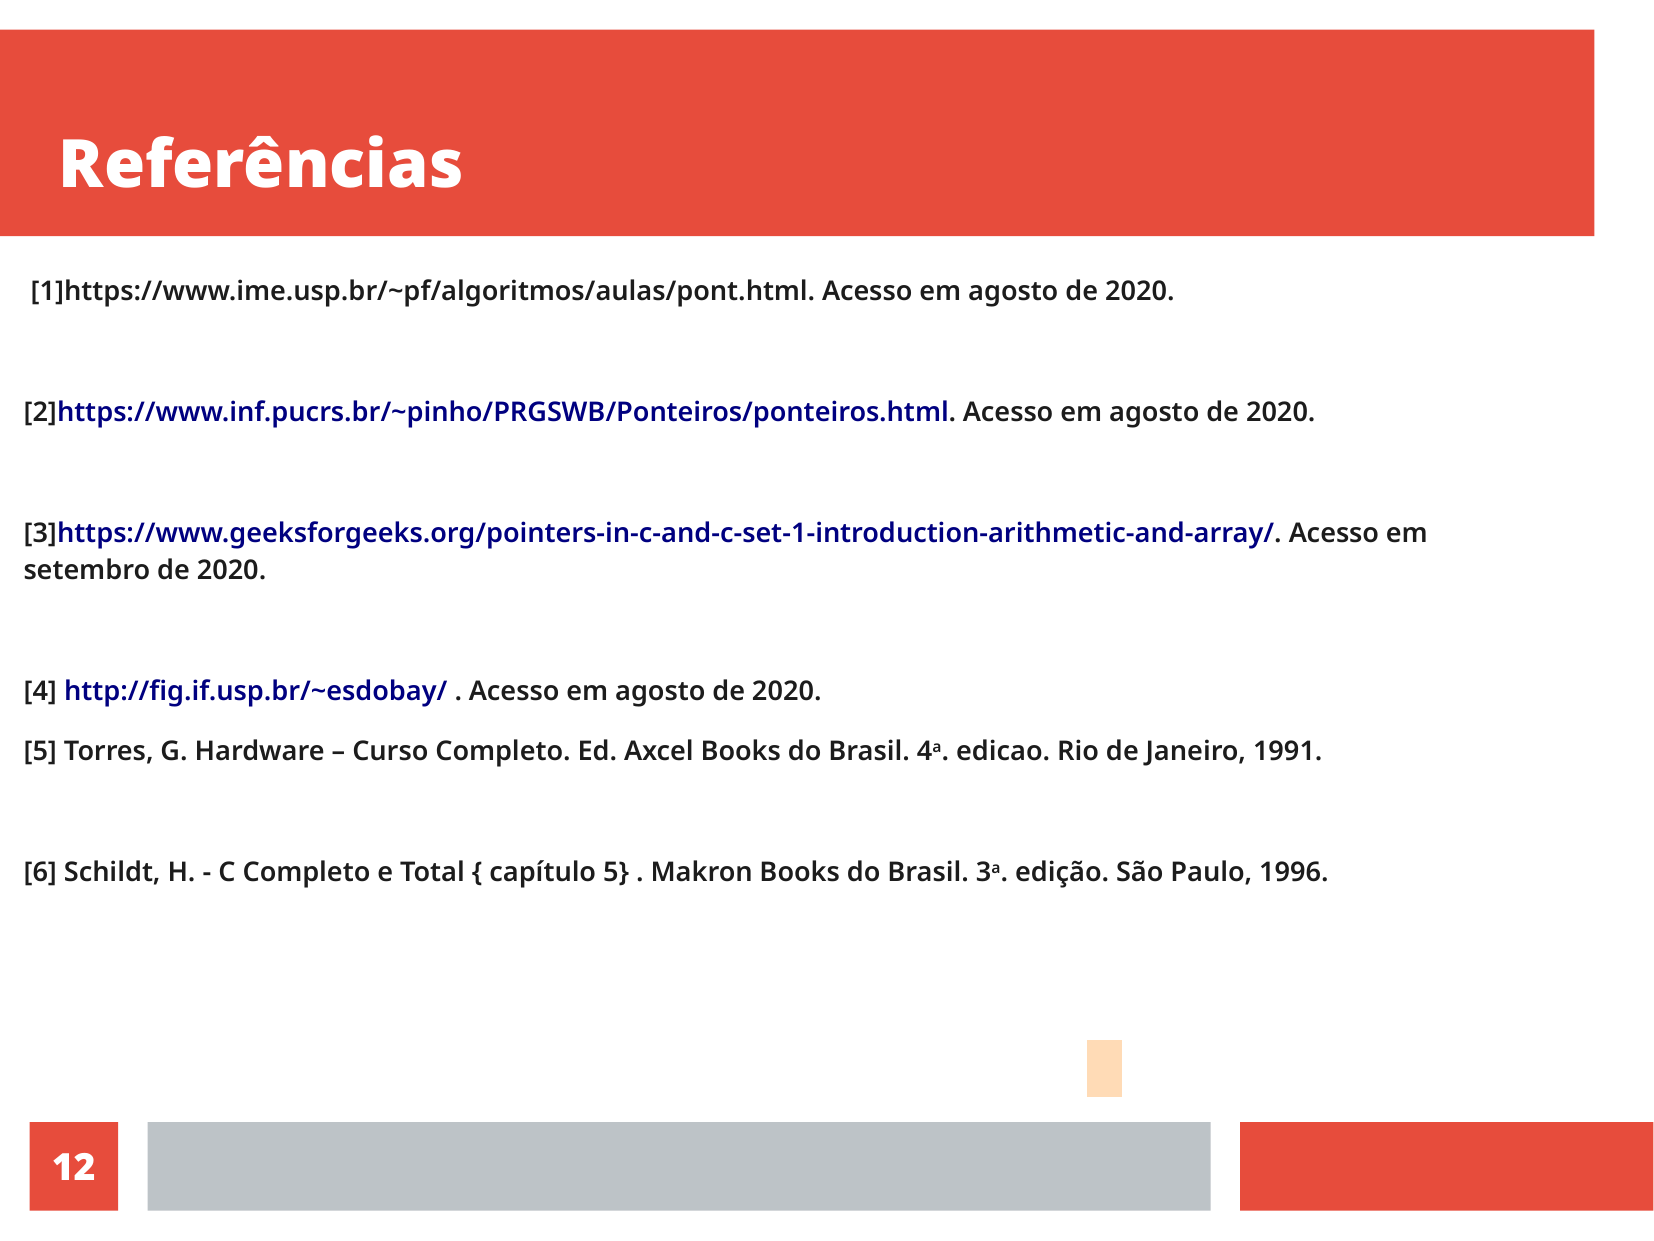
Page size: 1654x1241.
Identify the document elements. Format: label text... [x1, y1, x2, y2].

list [1]https://www.ime.usp.br/~pf/algoritmos/aulas/pont.html. Acesso em agosto de 2020. [2]https://www.inf.pucrs.br/~pinho/PRGSWB/Ponteiros/ponteiros.html. Acesso em agosto de 2020. [3]https://www.geeksforgeeks.org/pointers-in-c-and-c-set-1-introduction-arithmetic-and-array/. Acesso em setembro de 2020. [4] http://fig.if.usp.br/~esdobay/ . Acesso em agosto de 2020. [5] Torres, G. Hardware – Curso Completo. Ed. Axcel Books do Brasil. 4a. edicao. Rio de Janeiro, 1991. [6] Schildt, H. - C Completo e Total { capítulo 5} . Makron Books do Brasil. 3a. edição. São Paulo, 1996. [23, 271, 1530, 1040]
table_header [1087, 1040, 1122, 1097]
title Referências [59, 59, 1595, 207]
